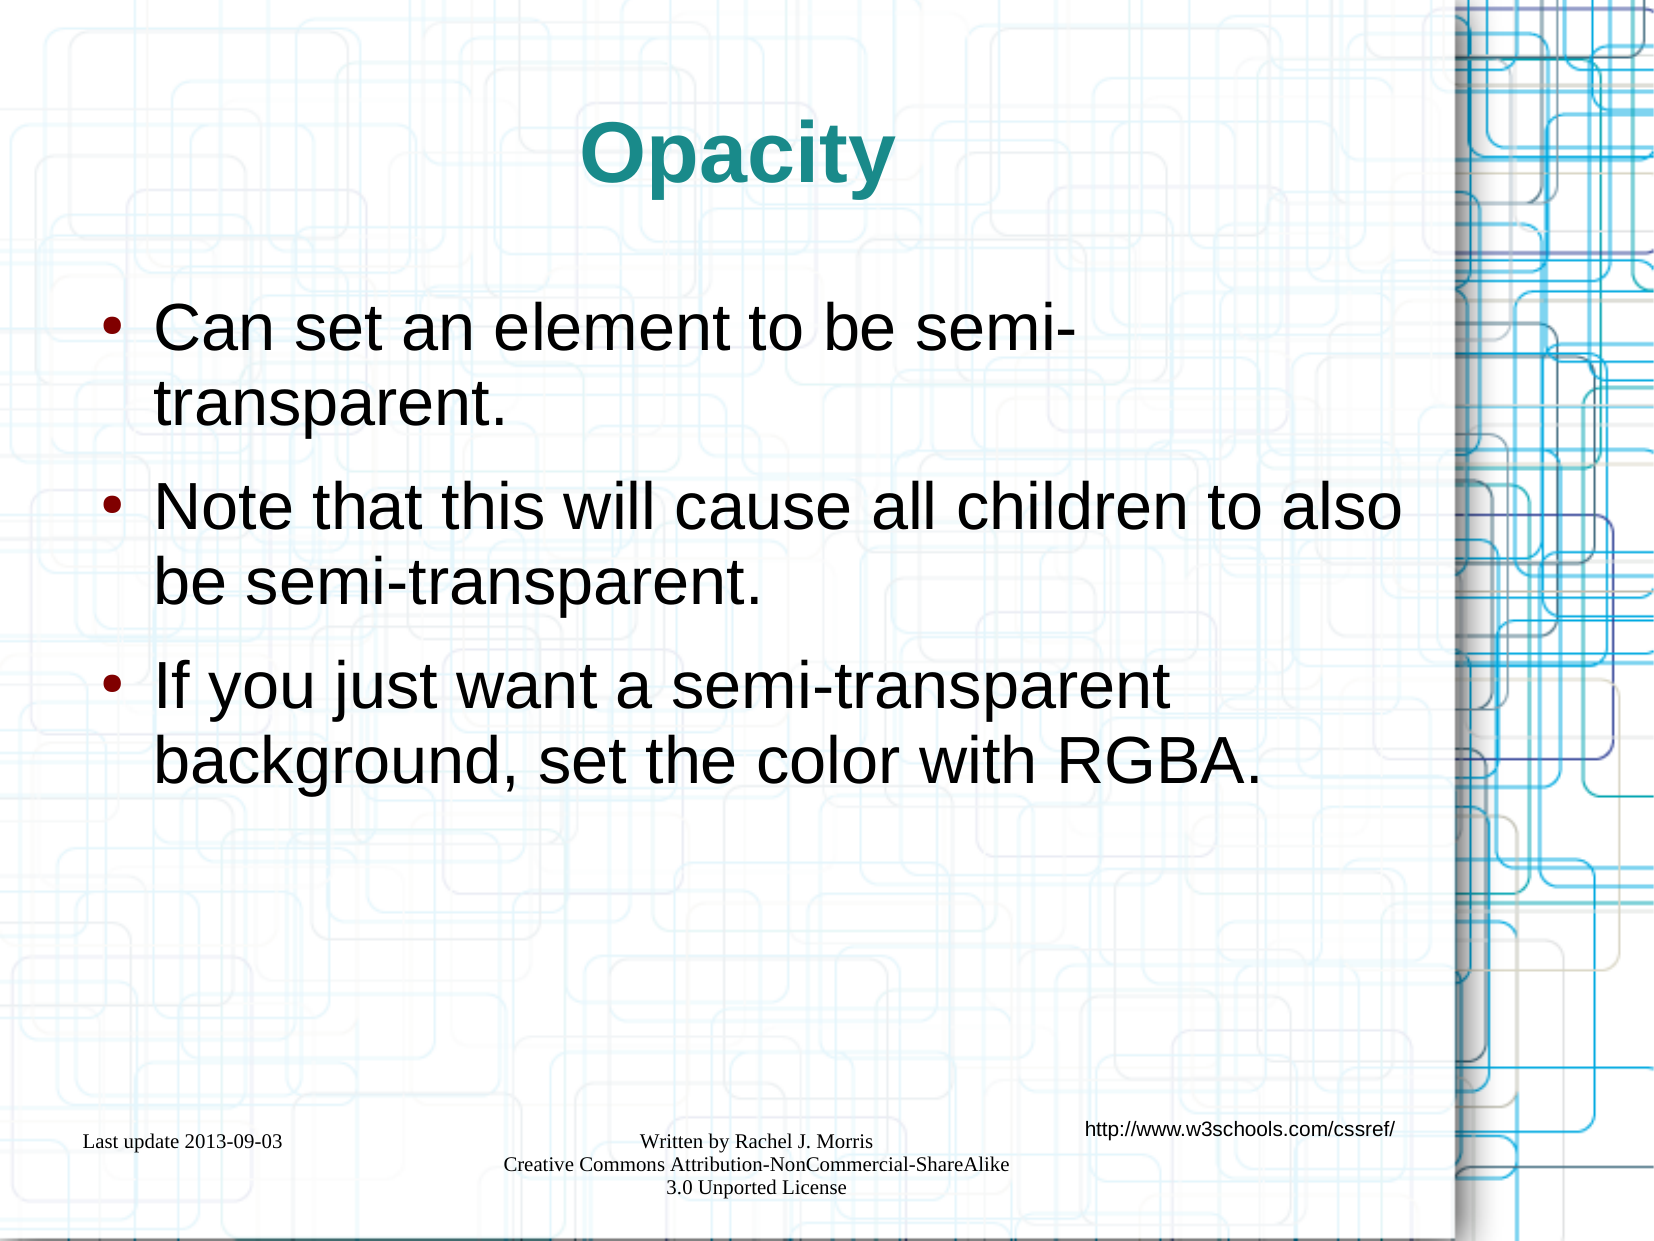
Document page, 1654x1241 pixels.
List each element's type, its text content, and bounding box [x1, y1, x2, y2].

text_box http://www.w3schools.com/cssref/ [1050, 1110, 1411, 1149]
title Opacity [59, 49, 1418, 257]
list Can set an element to be semi-transparent. Note that this will cause all children to also be semi-transparent. If you just want a semi-transparent background, set the color with RGBA. [82, 290, 1418, 1010]
picture [0, 0, 1654, 1241]
